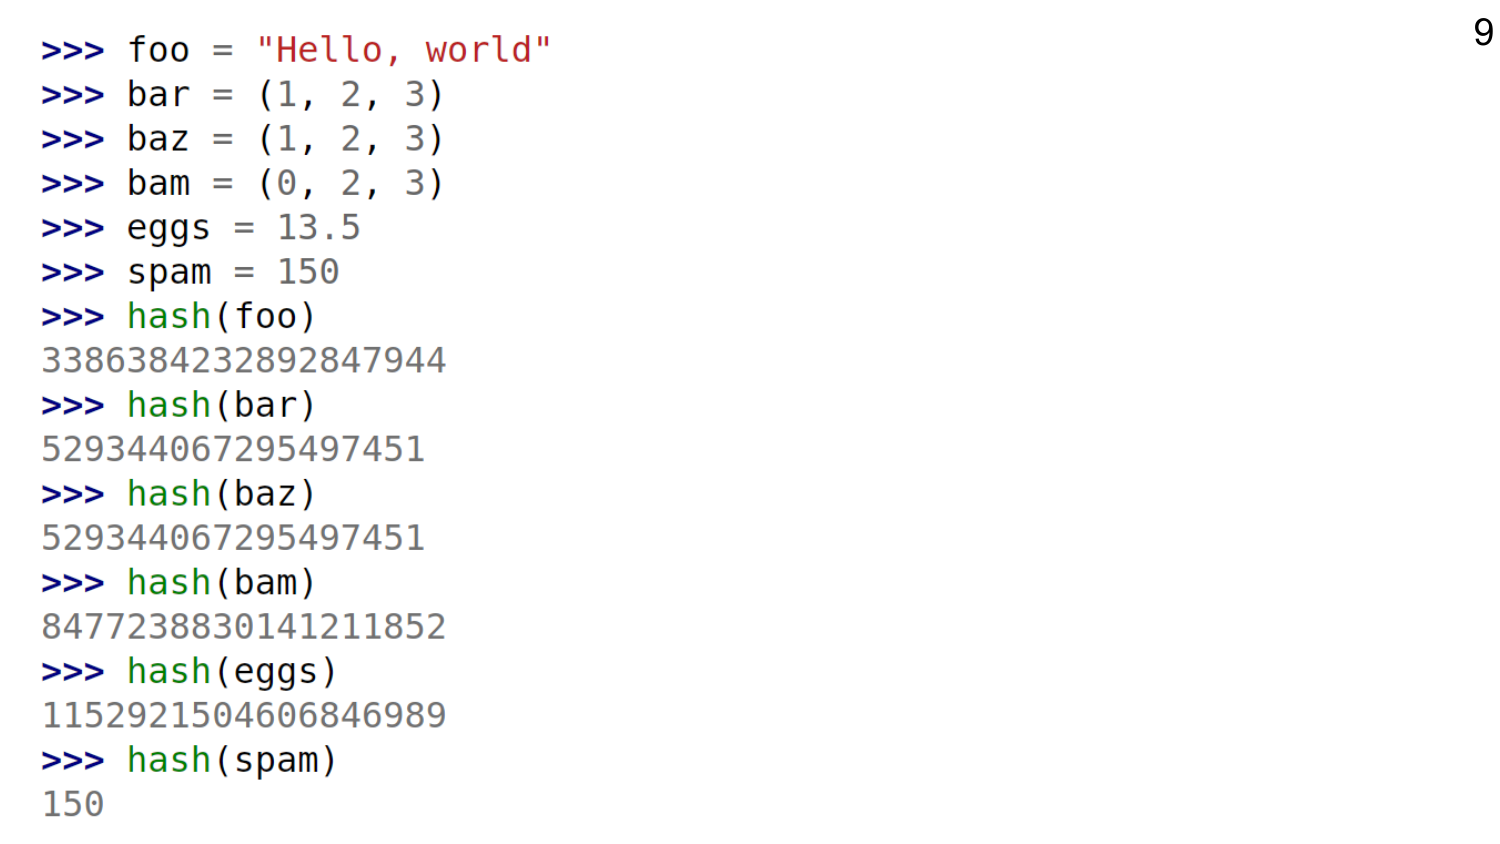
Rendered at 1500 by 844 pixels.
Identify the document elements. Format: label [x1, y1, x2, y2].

picture [22, 23, 567, 834]
